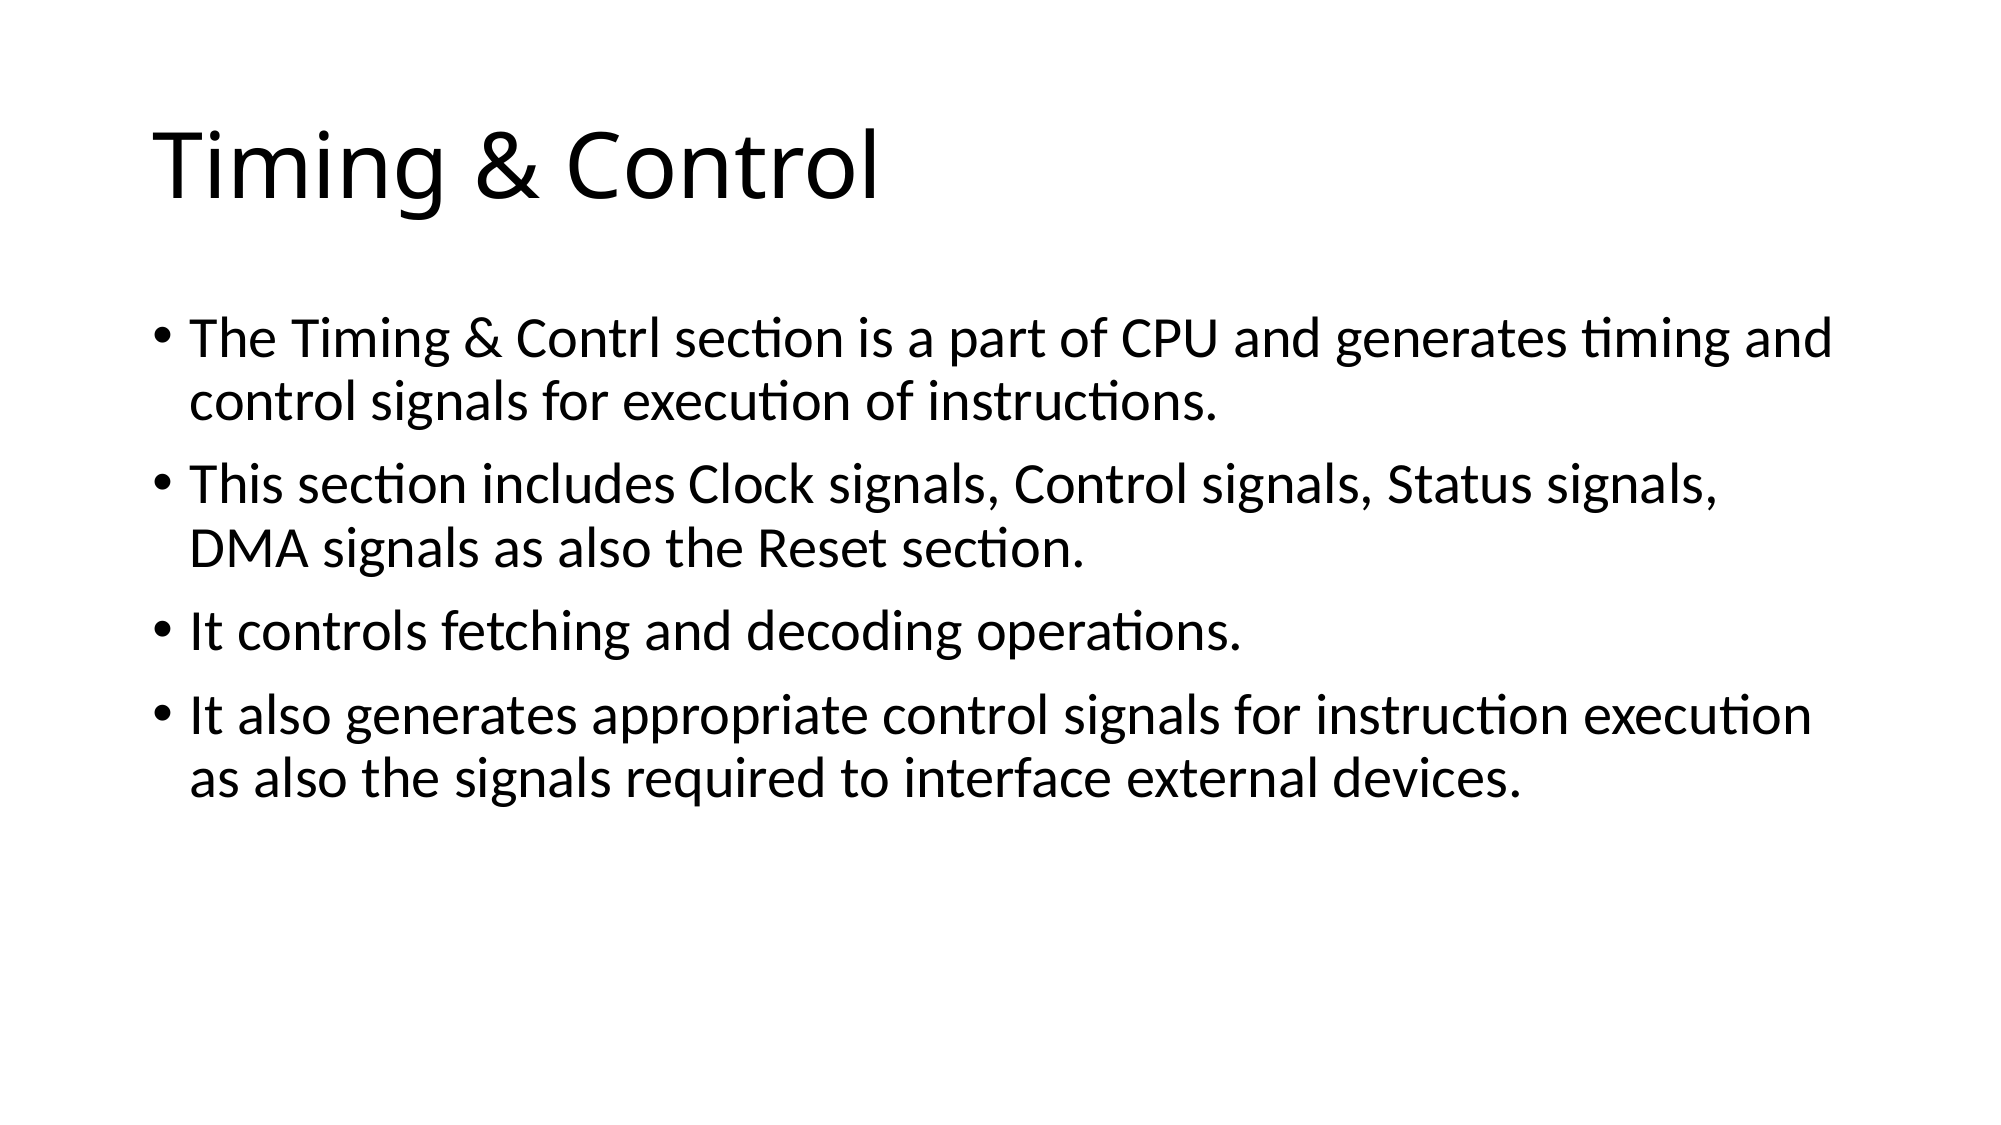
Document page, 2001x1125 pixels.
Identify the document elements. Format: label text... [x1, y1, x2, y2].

list The Timing & Contrl section is a part of CPU and generates timing and control signals for execution of instructions. This section includes Clock signals, Control signals, Status signals, DMA signals as also the Reset section. It controls fetching and decoding operations. It also generates appropriate control signals for instruction execution as also the signals required to interface external devices. [137, 299, 1863, 1014]
title Timing & Control [137, 59, 1863, 278]
